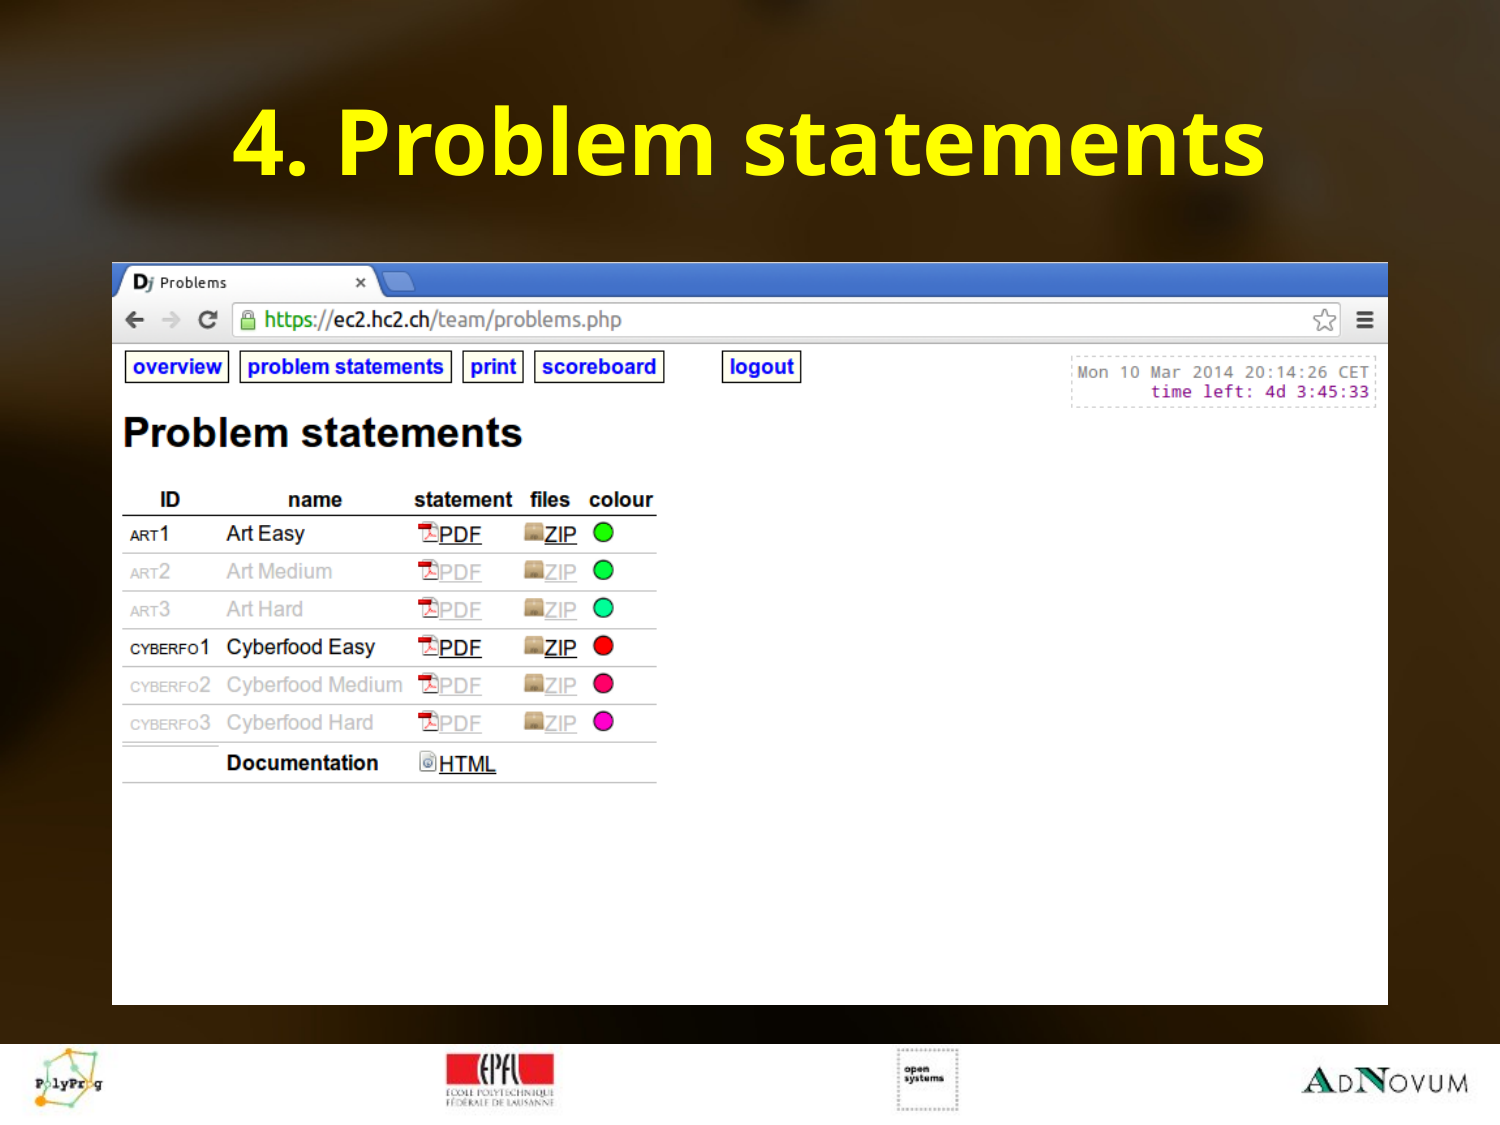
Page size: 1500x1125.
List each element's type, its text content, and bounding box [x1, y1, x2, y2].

title 4. Problem statements [75, 45, 1425, 233]
picture [0, 0, 1500, 1120]
